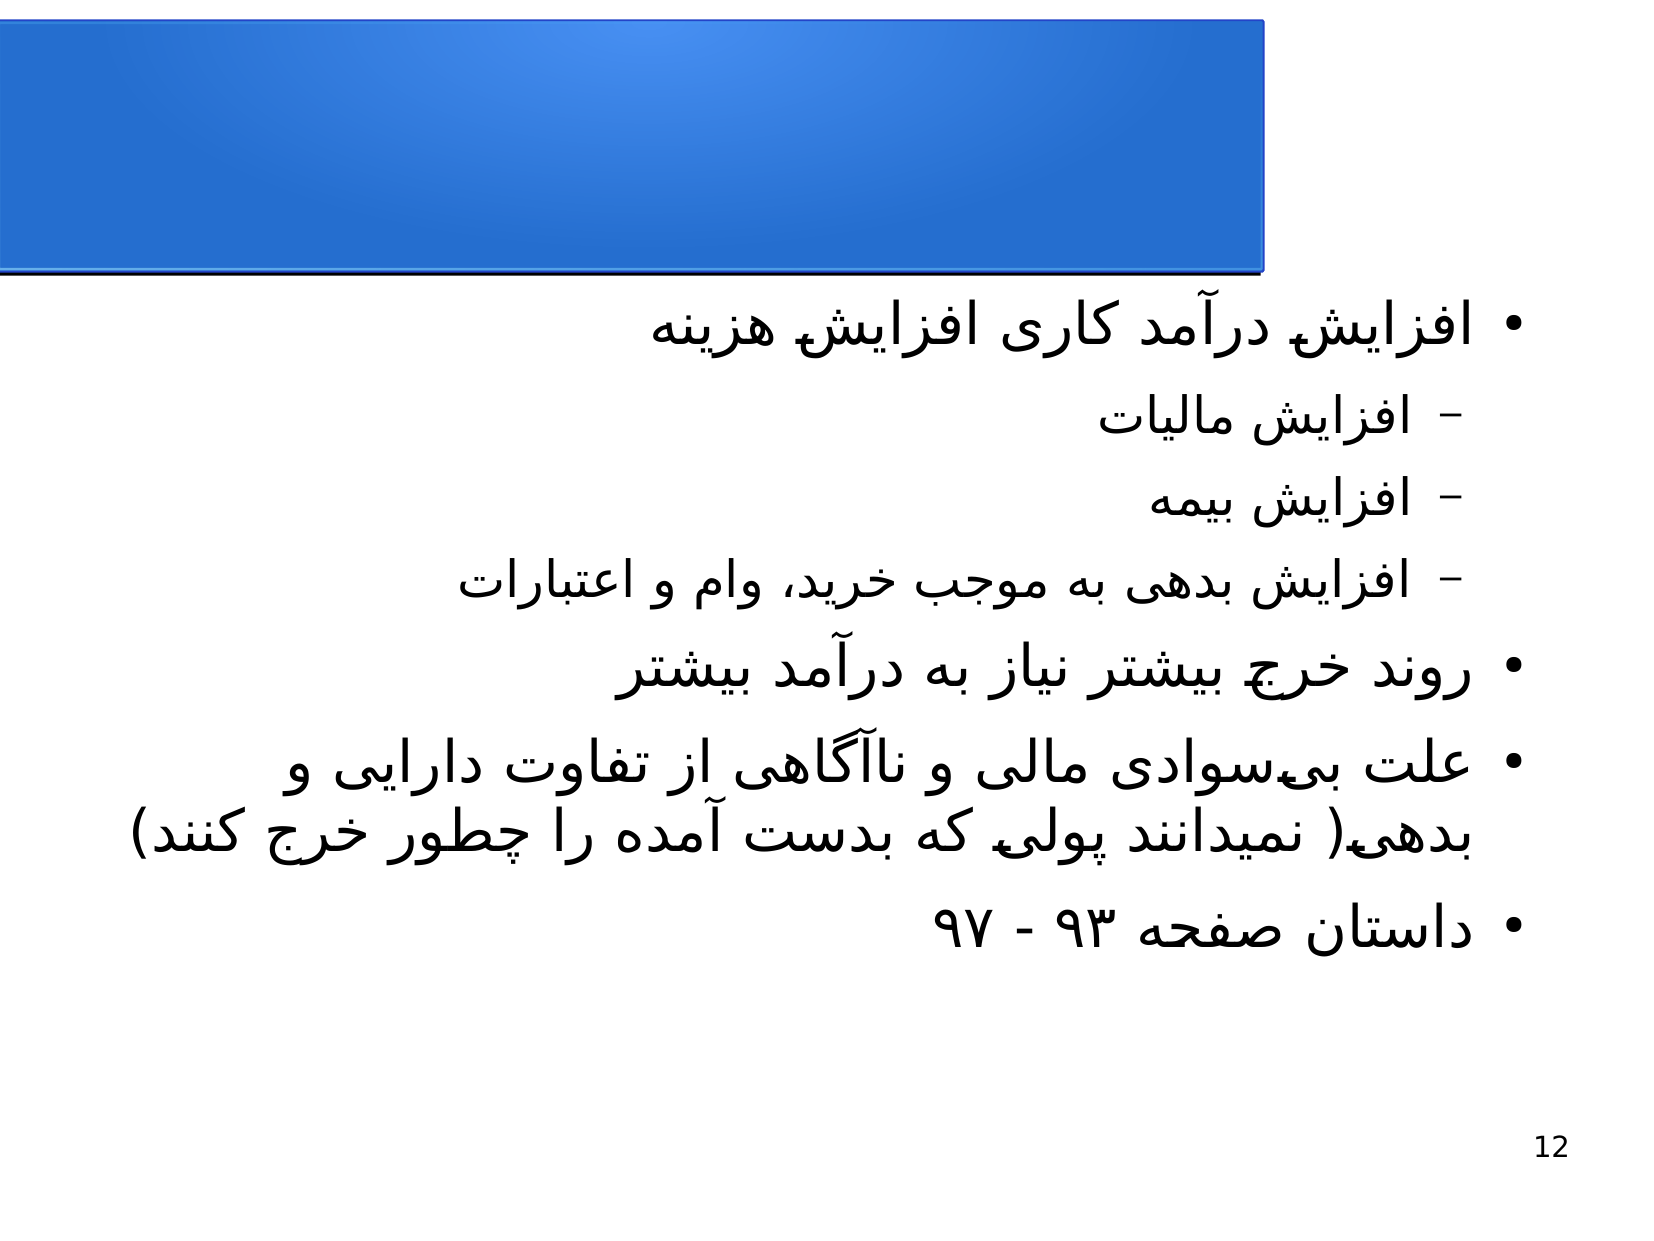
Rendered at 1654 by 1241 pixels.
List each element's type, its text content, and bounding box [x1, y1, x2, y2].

list افزایش درآمد کاری افزایش هزینه افزایش مالیات افزایش بیمه افزایش بدهی به موجب خرید، وام و اعتبارات روند خرج بیشتر نیاز به درآمد بیشتر علت بی‌سوادی مالی و ناآگاهی از تفاوت دارایی و بدهی( نمیدانند پولی که بدست آمده را چطور خرج کنند) داستان صفحه ۹۳ - ۹۷ [82, 290, 1538, 1010]
